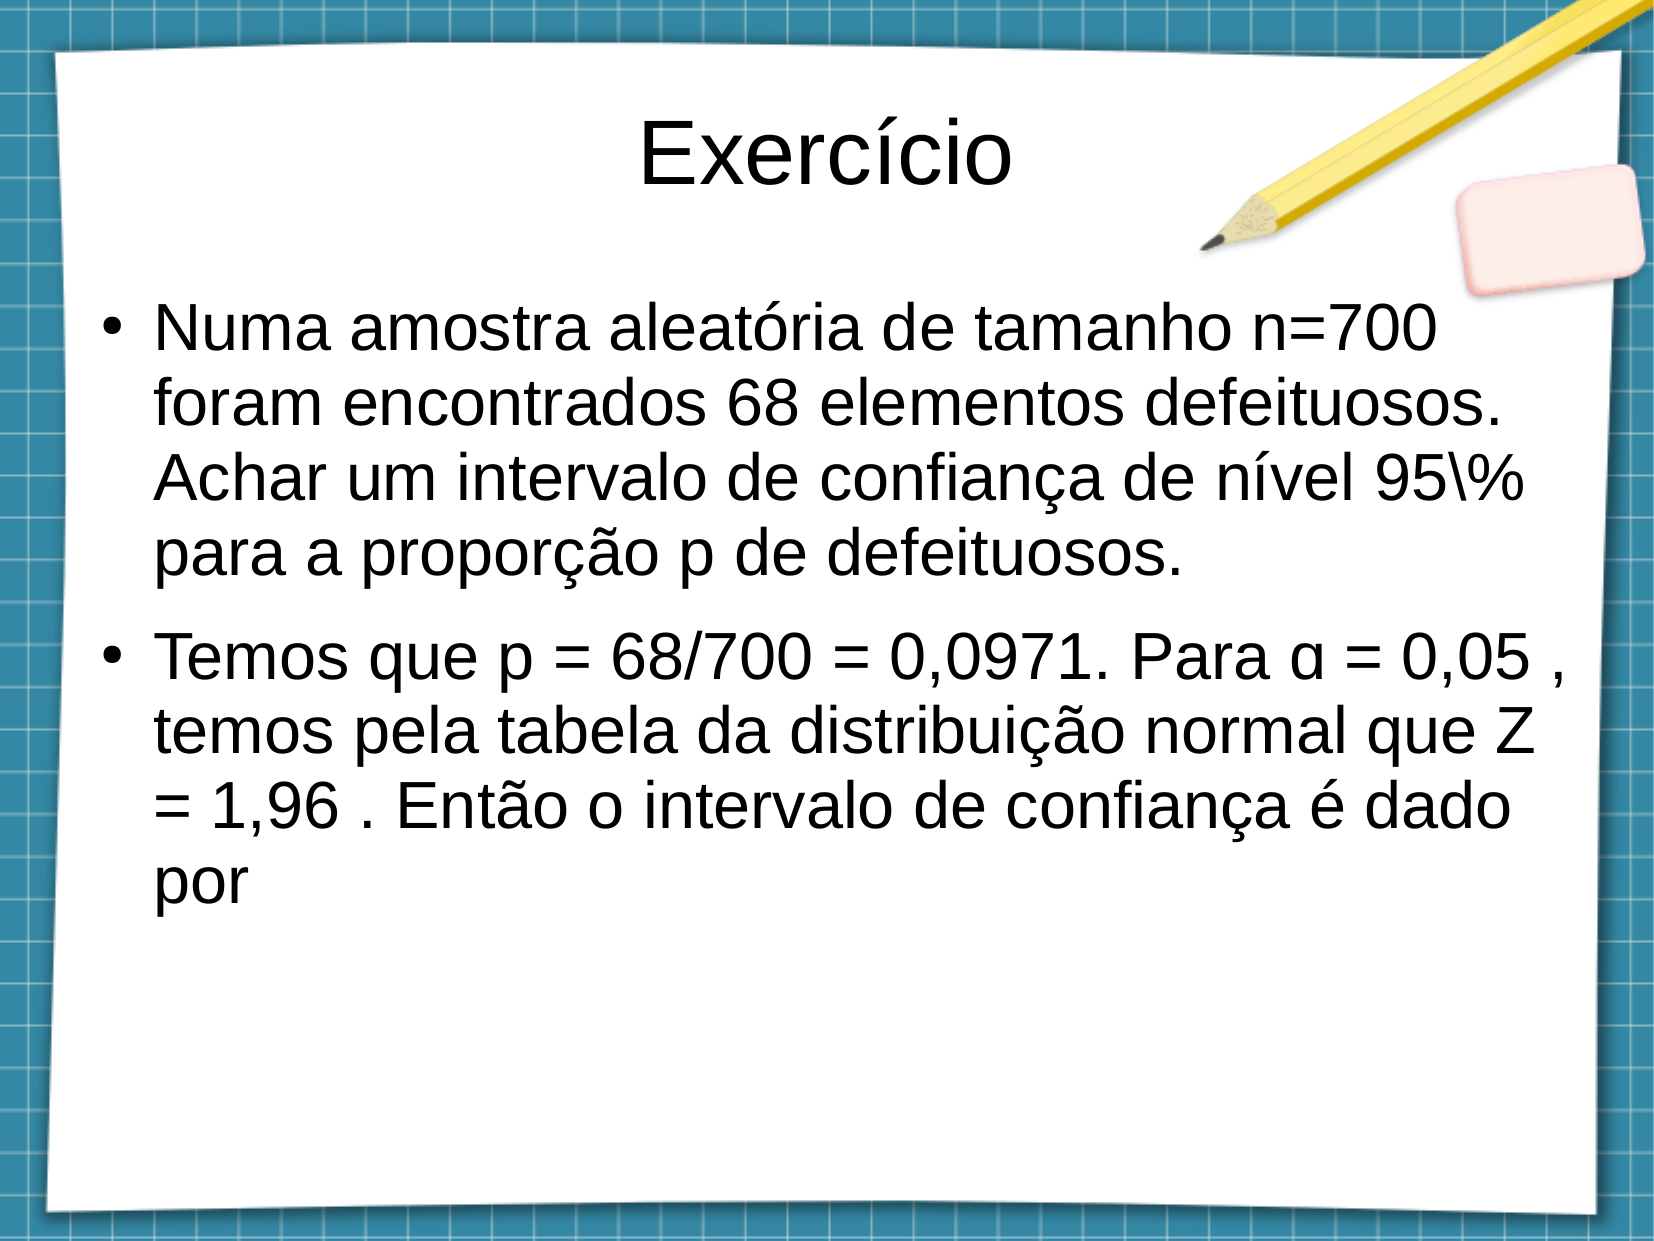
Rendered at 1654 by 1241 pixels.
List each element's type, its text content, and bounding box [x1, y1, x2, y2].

list Numa amostra aleatória de tamanho n=700 foram encontrados 68 elementos defeituosos. Achar um intervalo de confiança de nível 95\% para a proporção p de defeituosos. Temos que p = 68/700 = 0,0971. Para ɑ = 0,05 , temos pela tabela da distribuição normal que Z = 1,96 . Então o intervalo de confiança é dado por [82, 290, 1571, 1010]
picture [0, 0, 1654, 1241]
title Exercício [82, 49, 1571, 257]
